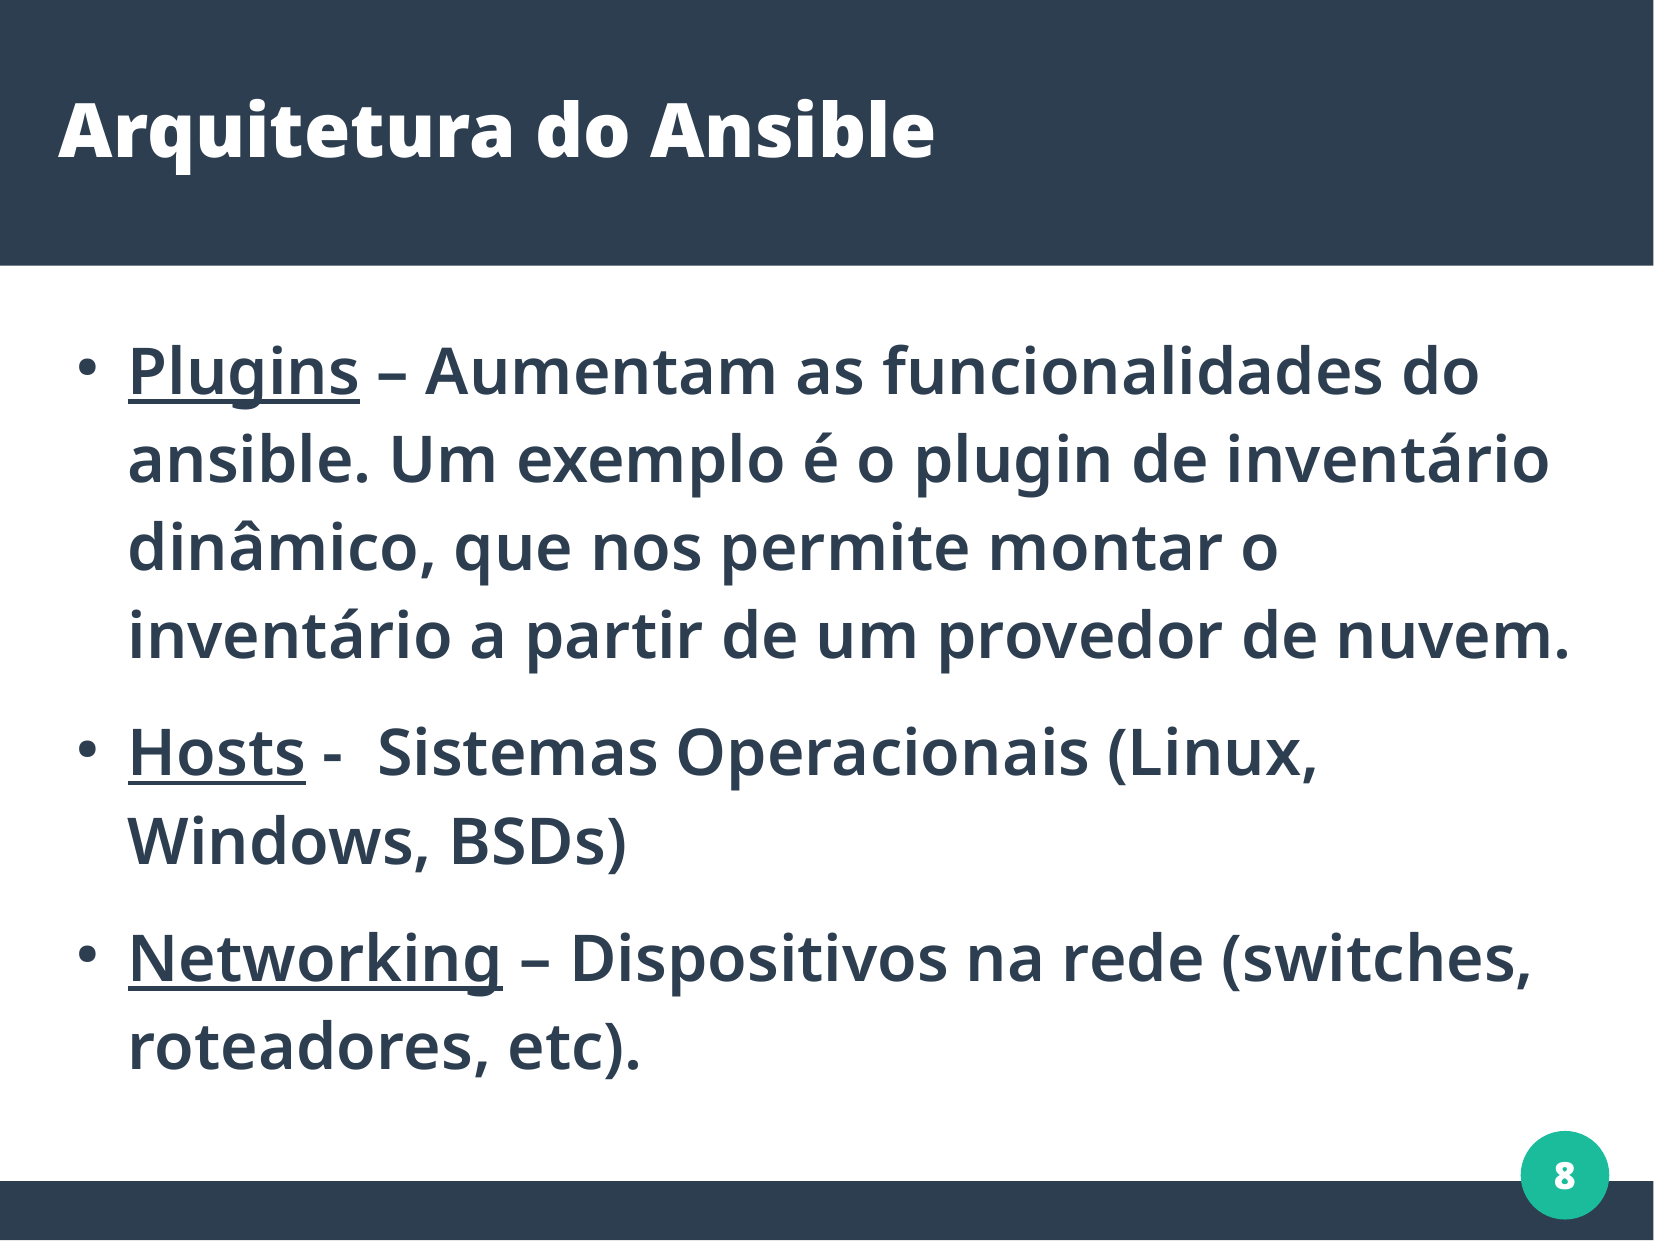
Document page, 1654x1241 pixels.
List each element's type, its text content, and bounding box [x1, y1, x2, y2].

title Arquitetura do Ansible [59, 49, 1595, 207]
list Plugins – Aumentam as funcionalidades do ansible. Um exemplo é o plugin de inventário dinâmico, que nos permite montar o inventário a partir de um provedor de nuvem. Hosts - Sistemas Operacionais (Linux, Windows, BSDs) Networking – Dispositivos na rede (switches, roteadores, etc). [59, 324, 1595, 1152]
